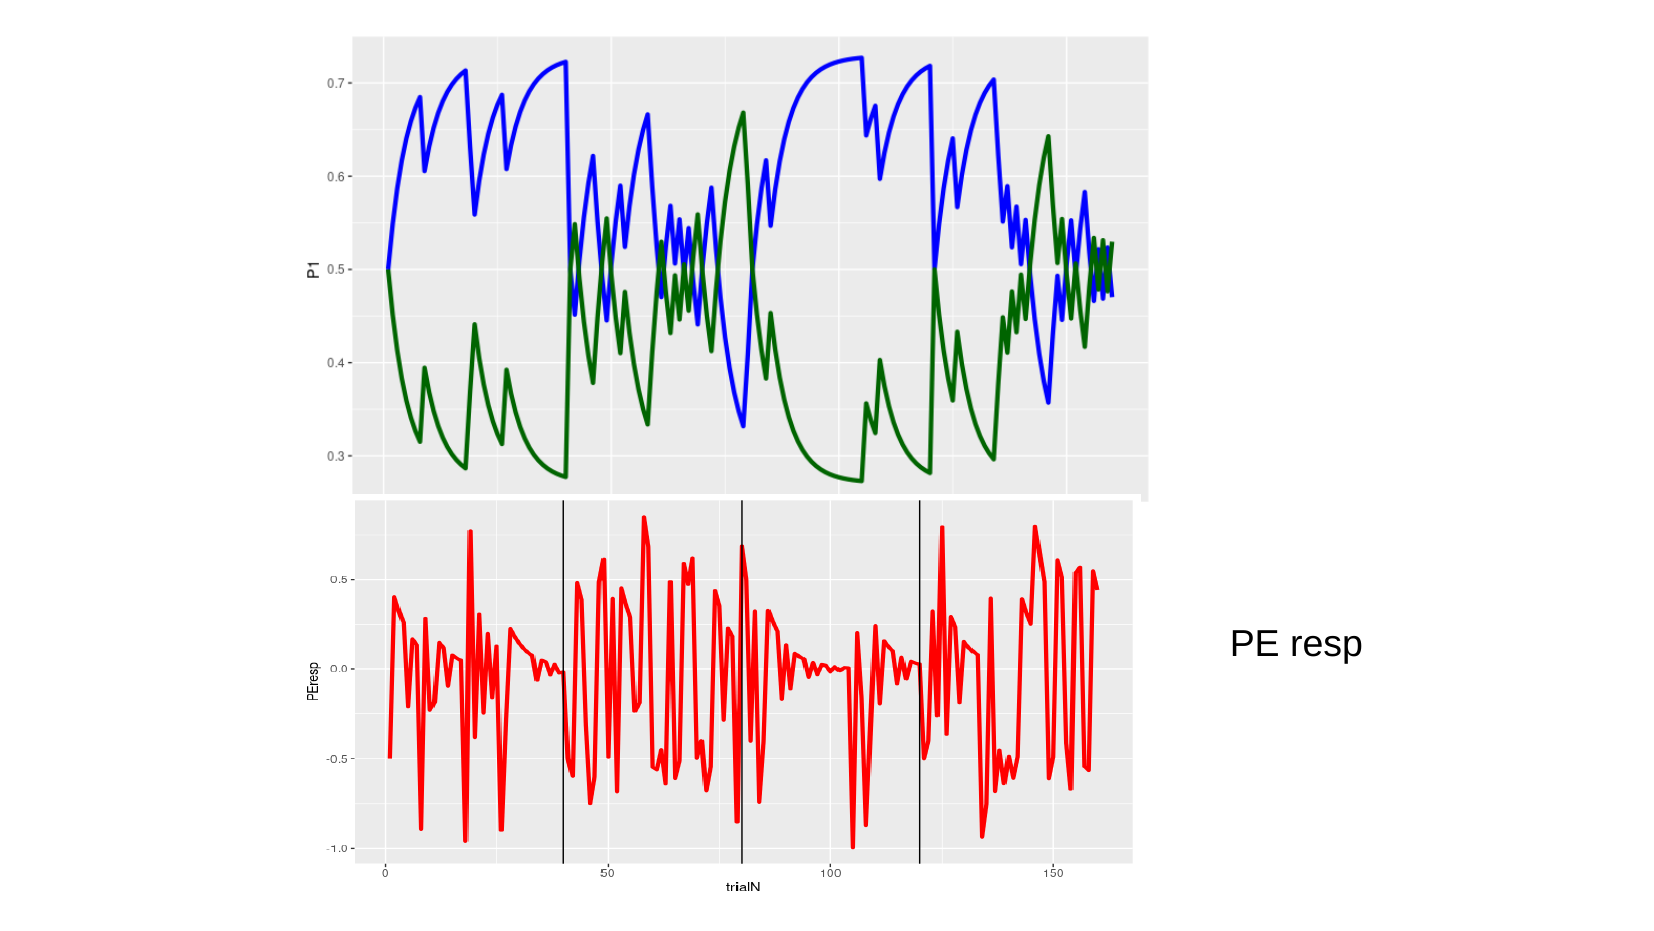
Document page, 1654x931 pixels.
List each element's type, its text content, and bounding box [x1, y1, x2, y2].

picture [300, 29, 1156, 901]
text_box PE resp [1215, 615, 1546, 672]
